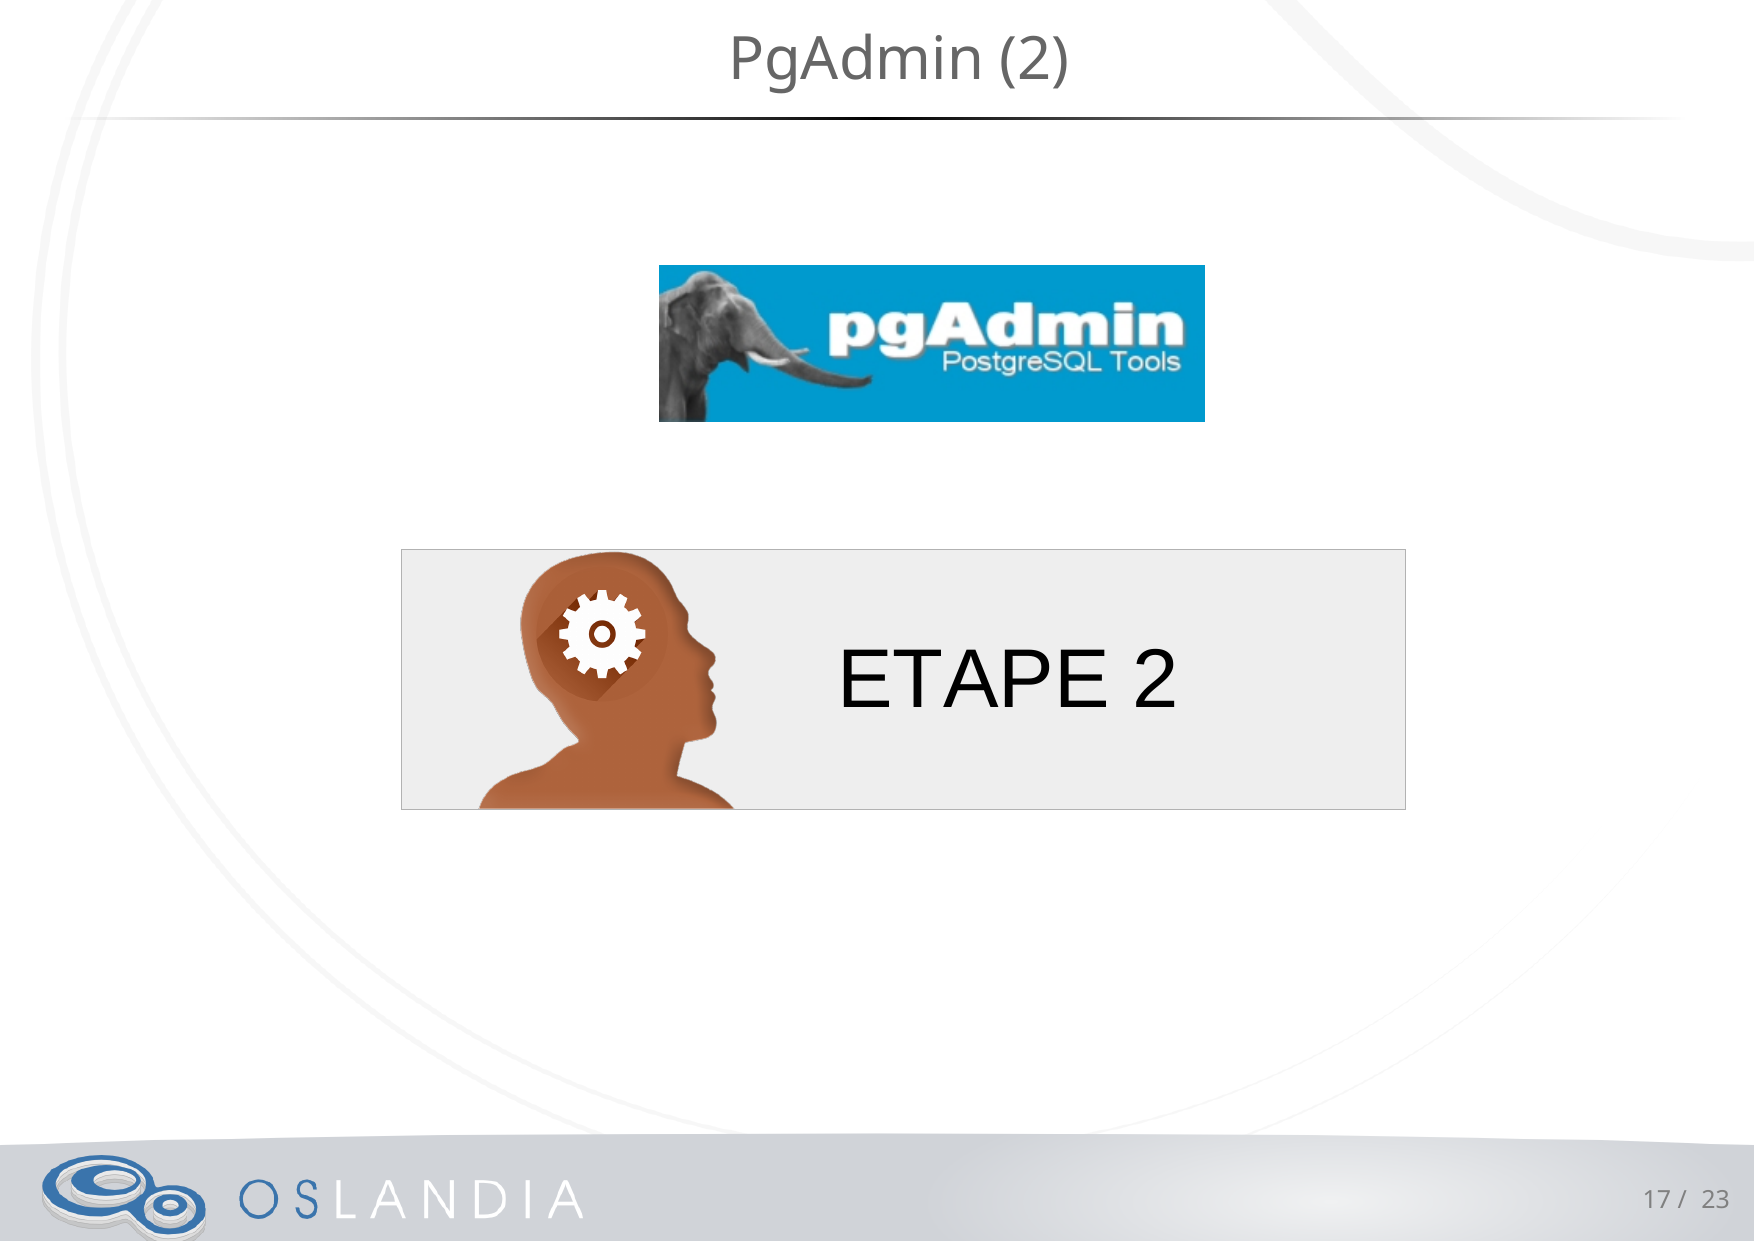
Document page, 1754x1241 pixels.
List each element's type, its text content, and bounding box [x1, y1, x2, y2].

picture [0, 0, 1754, 1241]
title PgAdmin (2) [31, 14, 1754, 98]
text_box ETAPE 2 [401, 549, 1406, 810]
